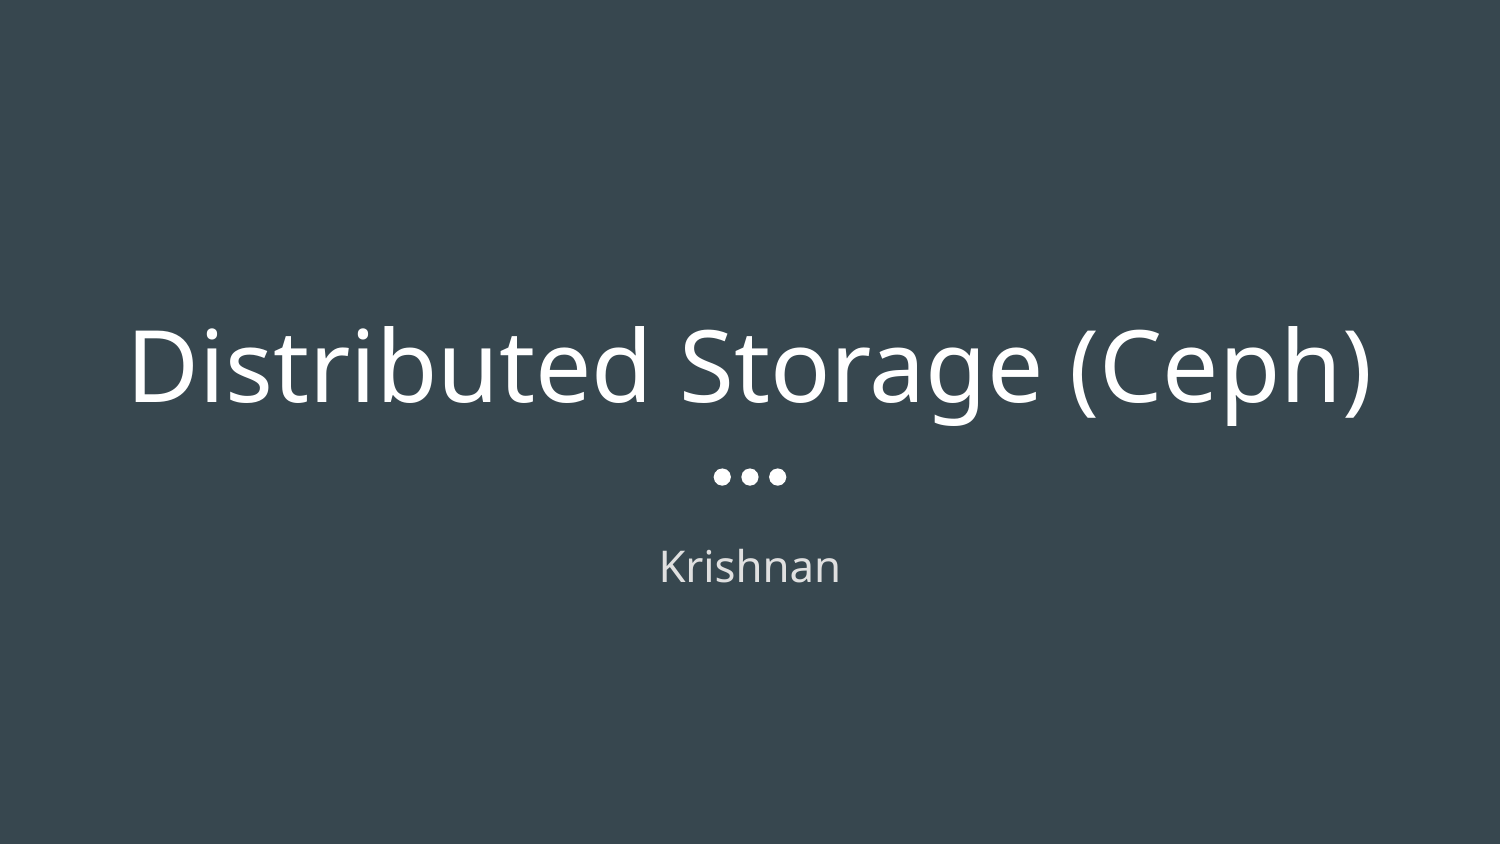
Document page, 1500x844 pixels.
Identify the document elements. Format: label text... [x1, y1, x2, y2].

title Distributed Storage (Ceph) [110, 162, 1390, 447]
subtitle Krishnan [110, 520, 1390, 651]
